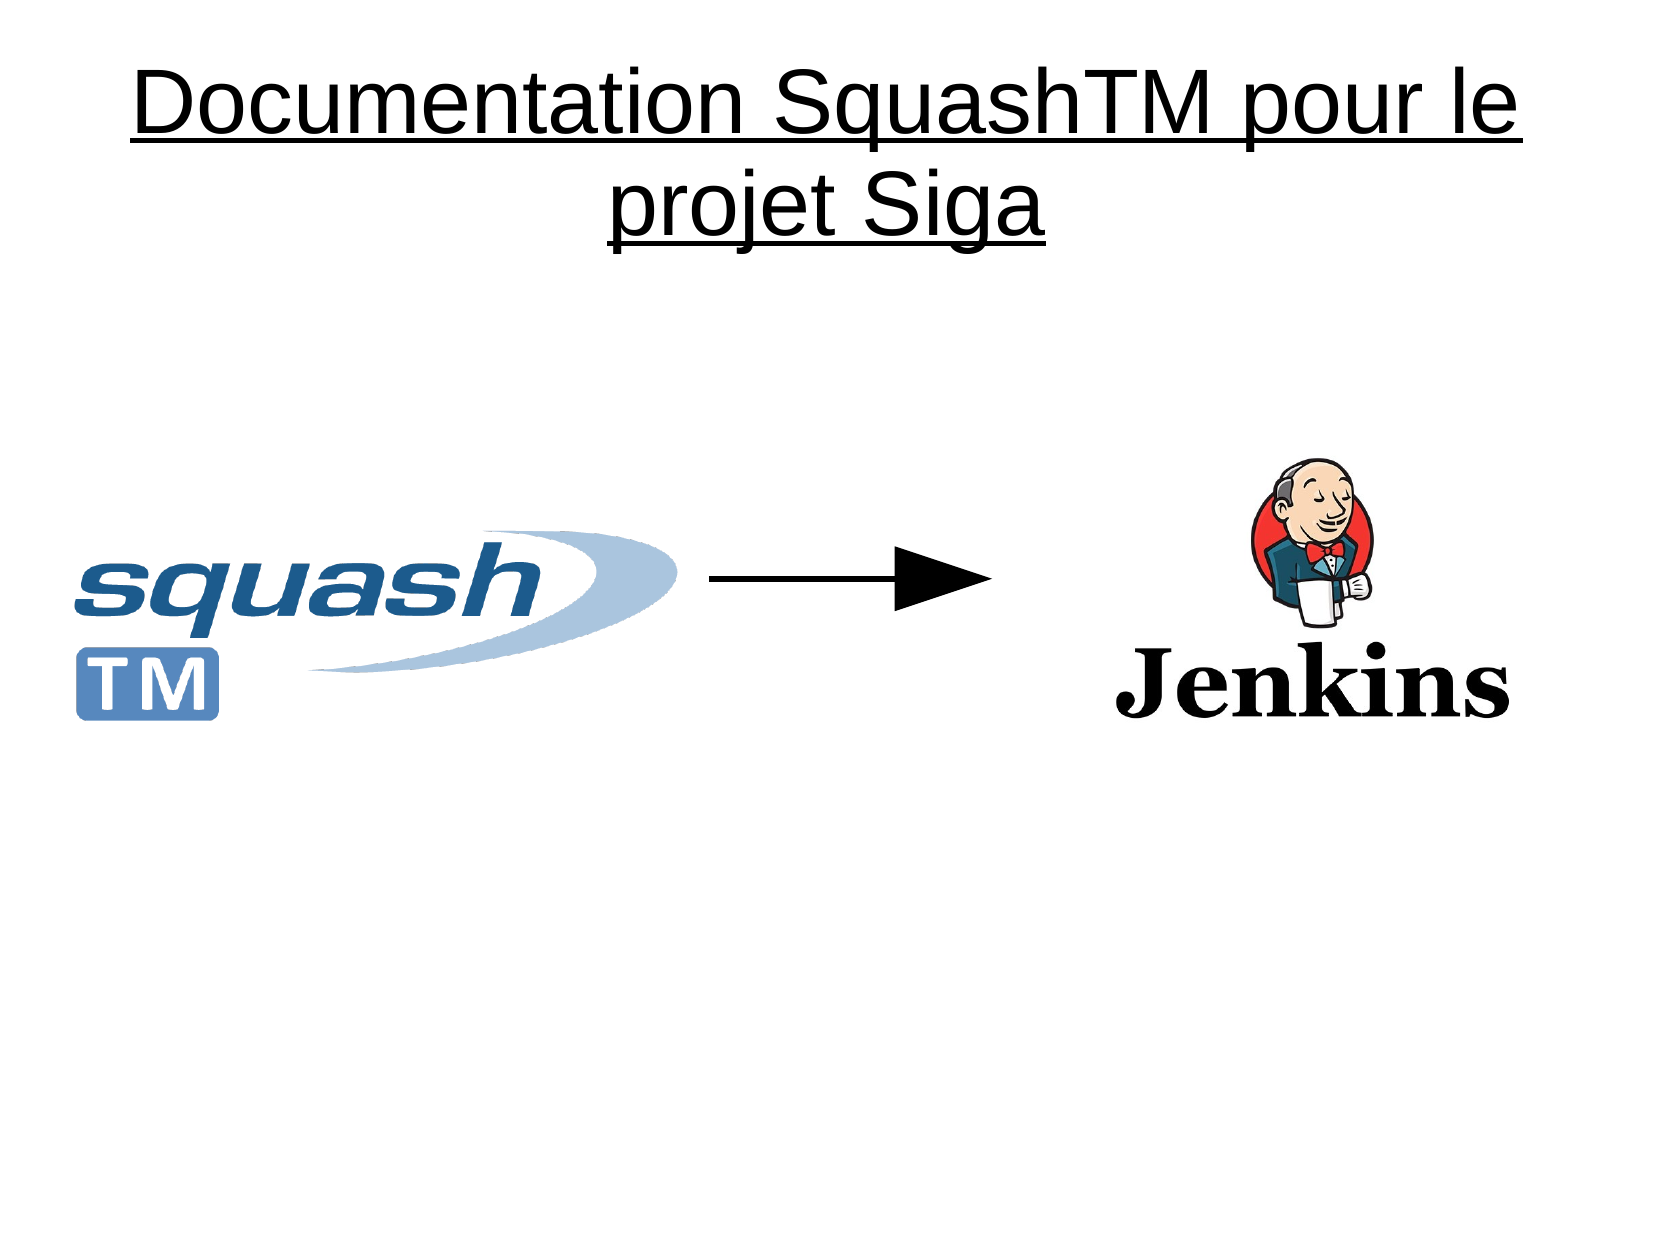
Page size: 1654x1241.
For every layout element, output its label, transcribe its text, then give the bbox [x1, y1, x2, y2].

picture [994, 379, 1630, 804]
picture [47, 496, 697, 737]
title Documentation SquashTM pour le projet Siga [82, 49, 1571, 257]
